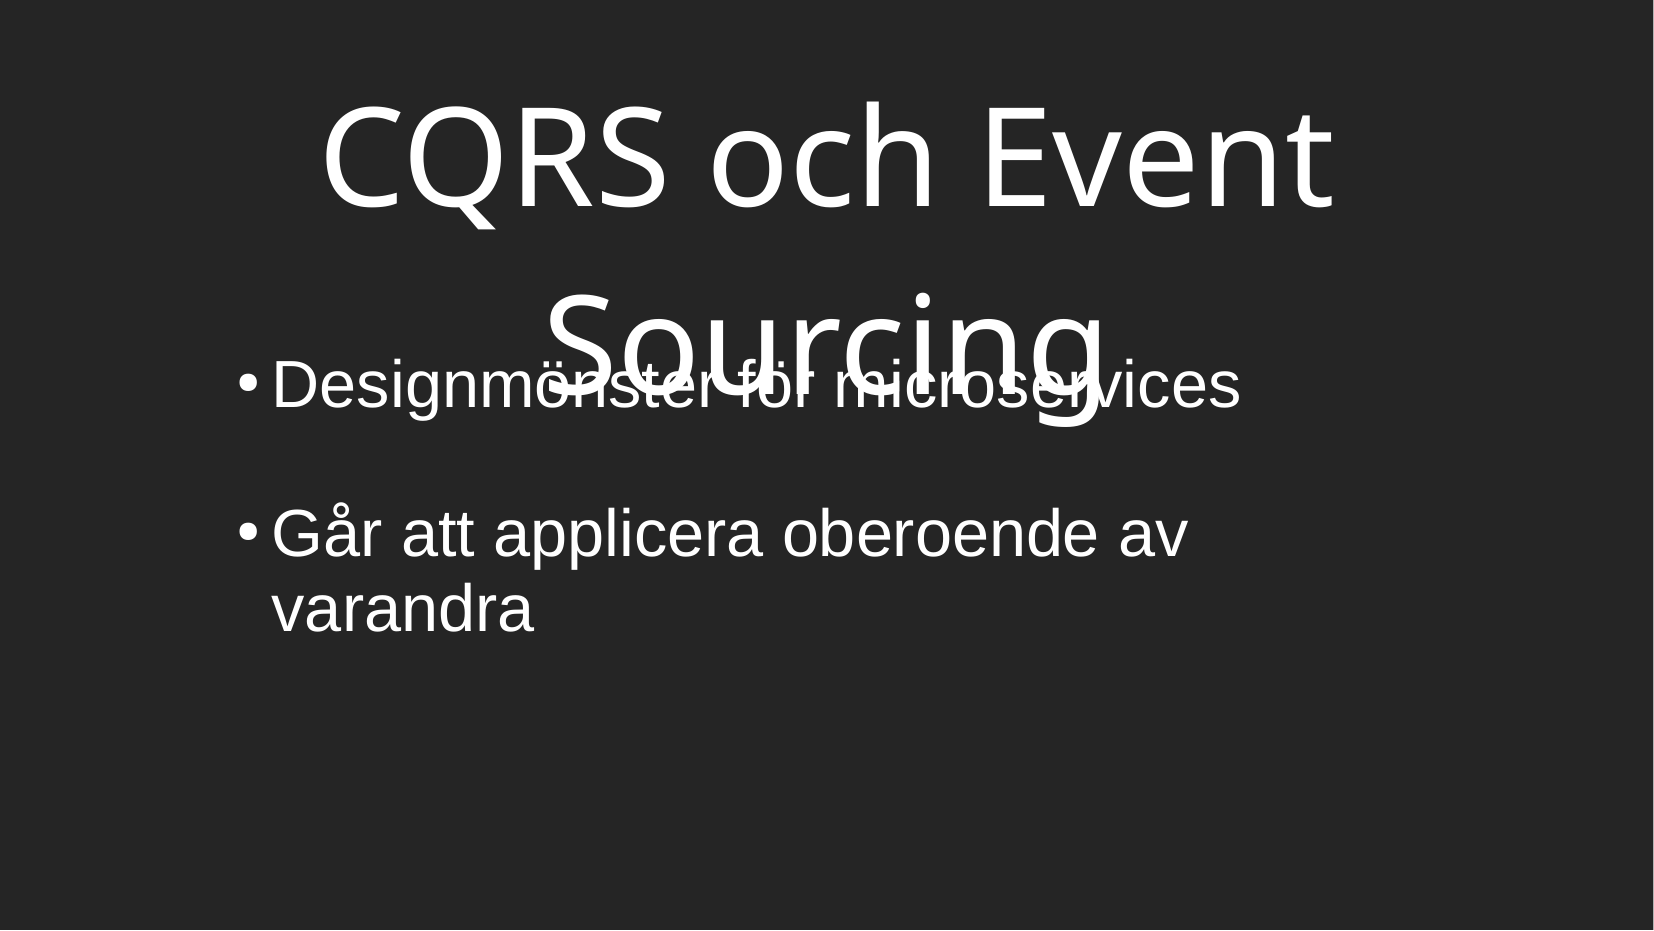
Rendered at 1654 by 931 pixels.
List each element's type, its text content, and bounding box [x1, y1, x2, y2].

title CQRS och Event Sourcing [82, 140, 1571, 355]
subtitle Designmönster för microservices Går att applicera oberoende av varandra [236, 346, 1418, 796]
